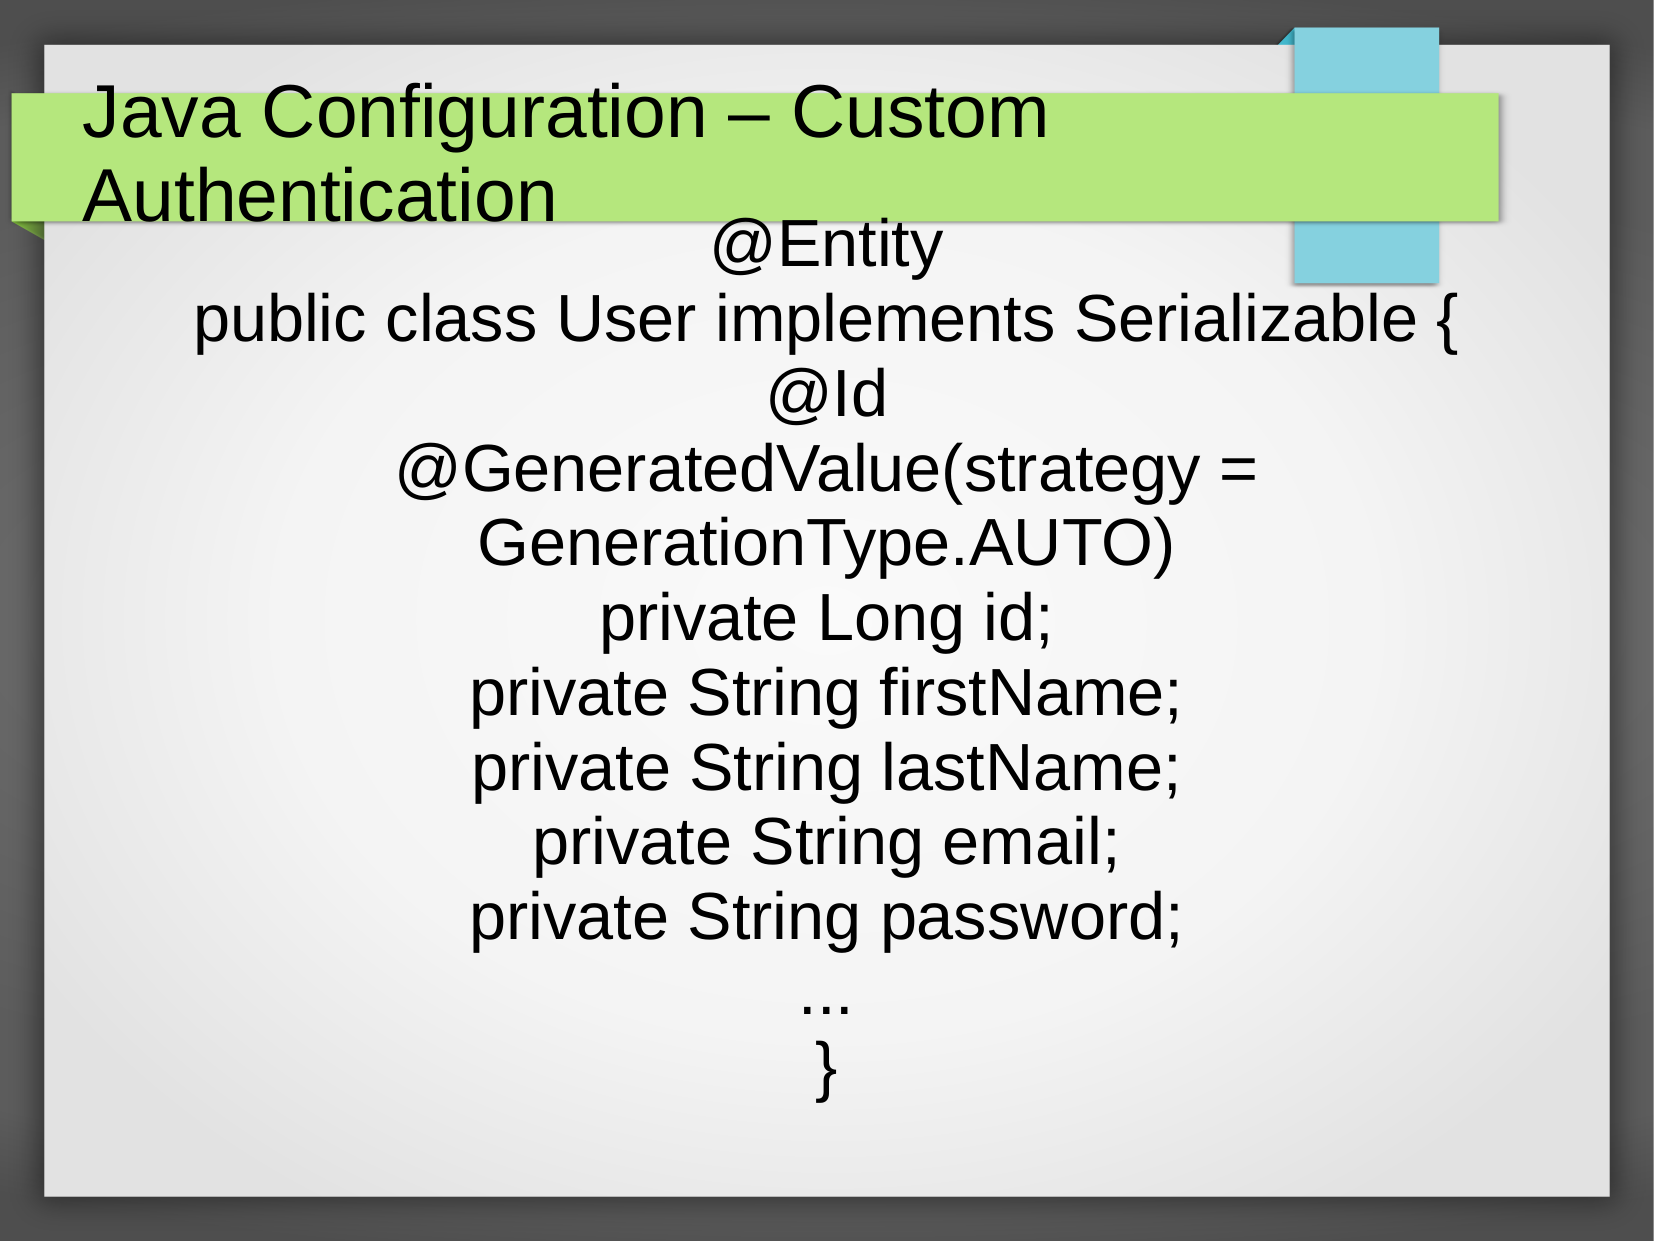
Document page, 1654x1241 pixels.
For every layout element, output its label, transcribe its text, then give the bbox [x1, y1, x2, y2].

picture [0, 0, 1654, 1241]
subtitle @Entity public class User implements Serializable { @Id @GeneratedValue(strategy = GenerationType.AUTO) private Long id; private String firstName; private String lastName; private String email; private String password; ... } [82, 206, 1571, 1104]
title Java Configuration – Custom Authentication [82, 69, 1264, 206]
